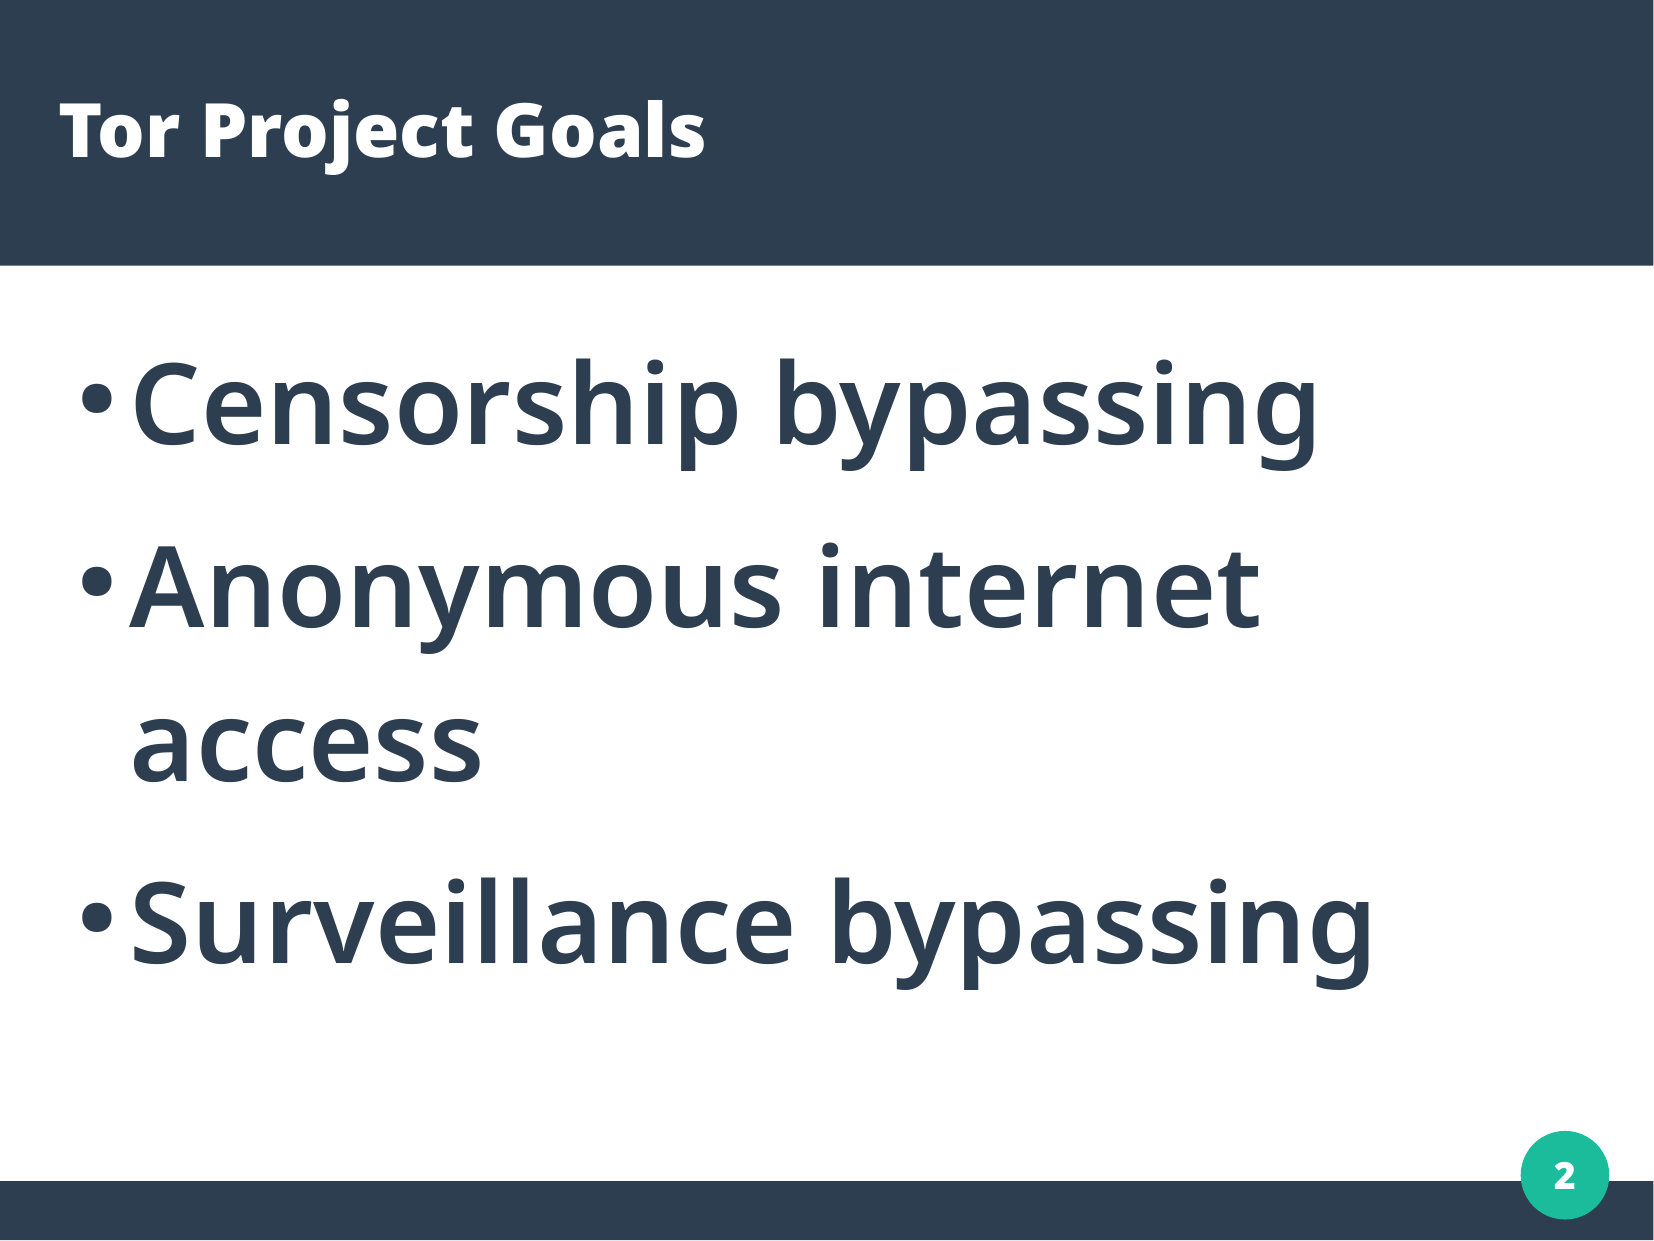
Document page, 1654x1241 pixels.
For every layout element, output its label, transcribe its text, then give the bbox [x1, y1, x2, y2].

title Tor Project Goals [59, 49, 1595, 207]
list Censorship bypassing Anonymous internet access Surveillance bypassing [59, 324, 1595, 1152]
